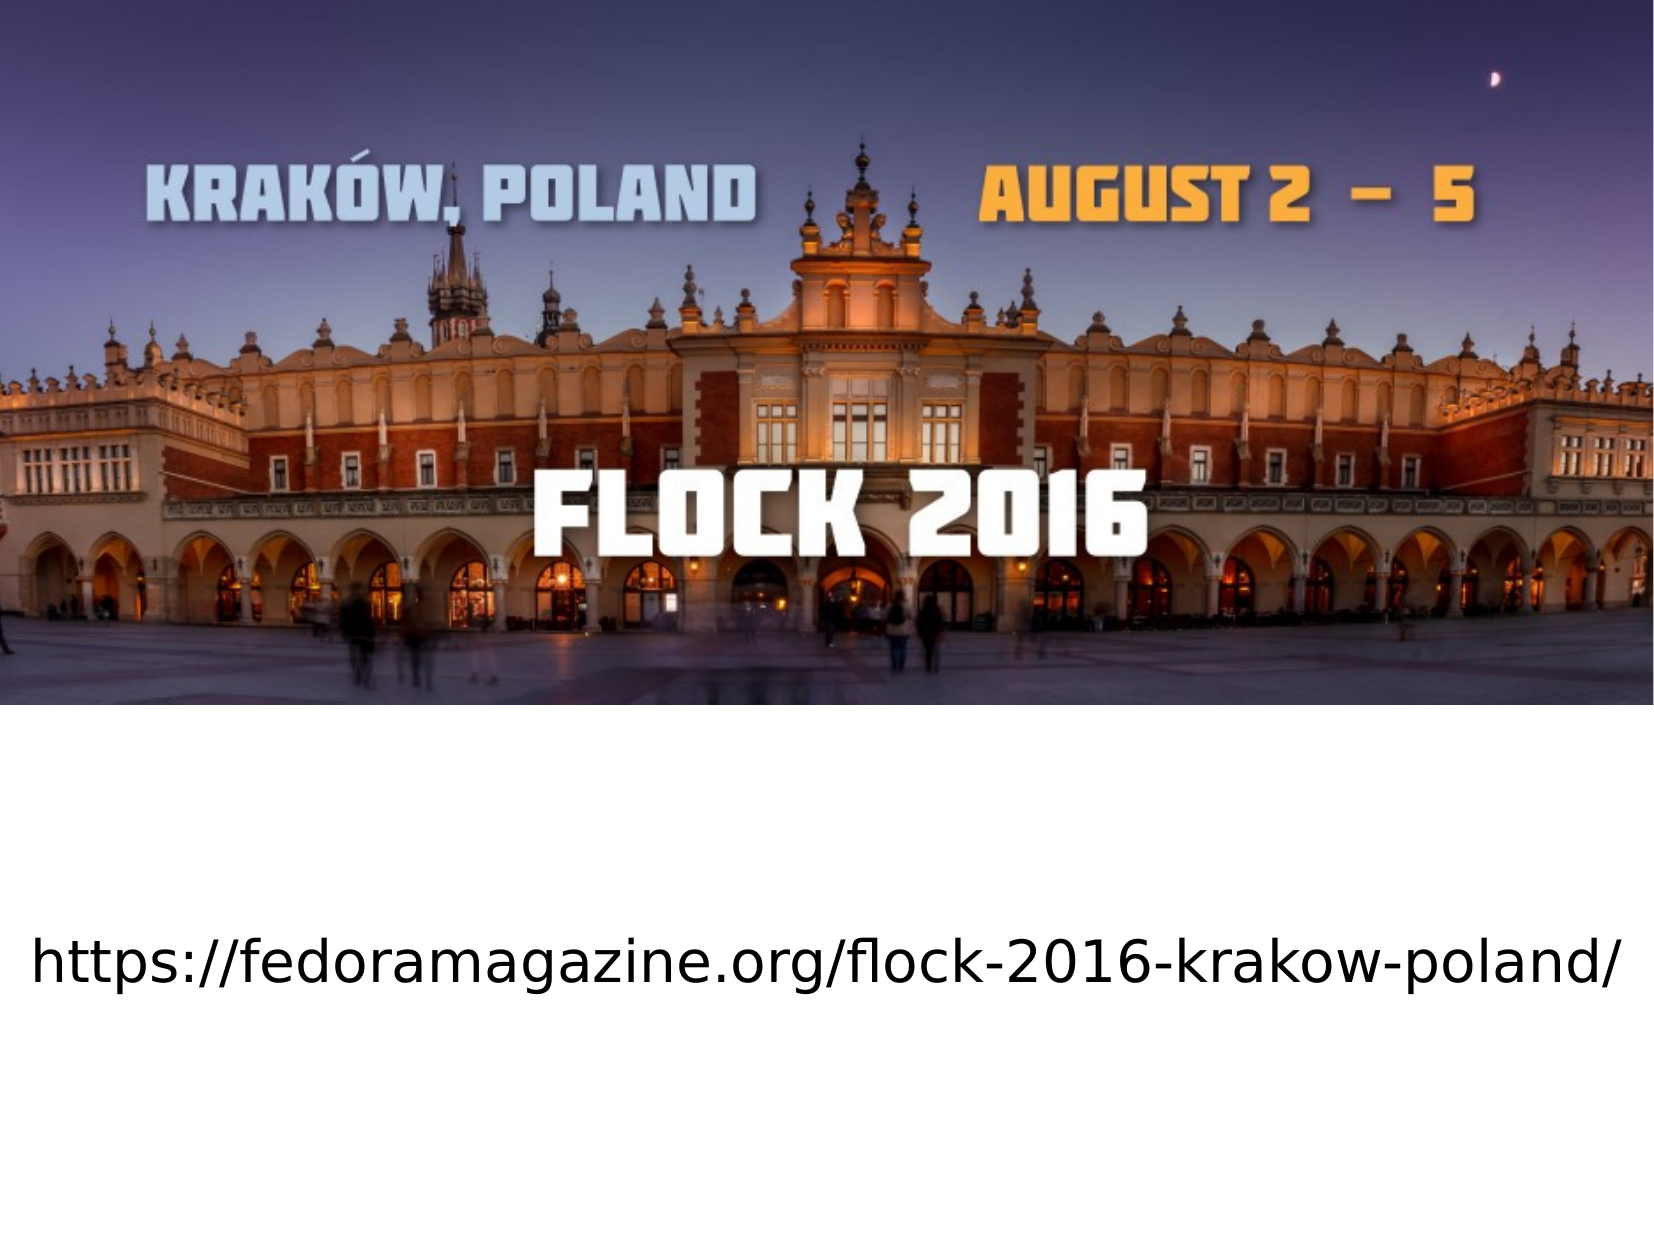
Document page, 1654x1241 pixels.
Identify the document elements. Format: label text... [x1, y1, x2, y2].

text_box https://fedoramagazine.org/flock-2016-krakow-poland/ [15, 921, 1638, 1004]
picture [0, 0, 1654, 706]
